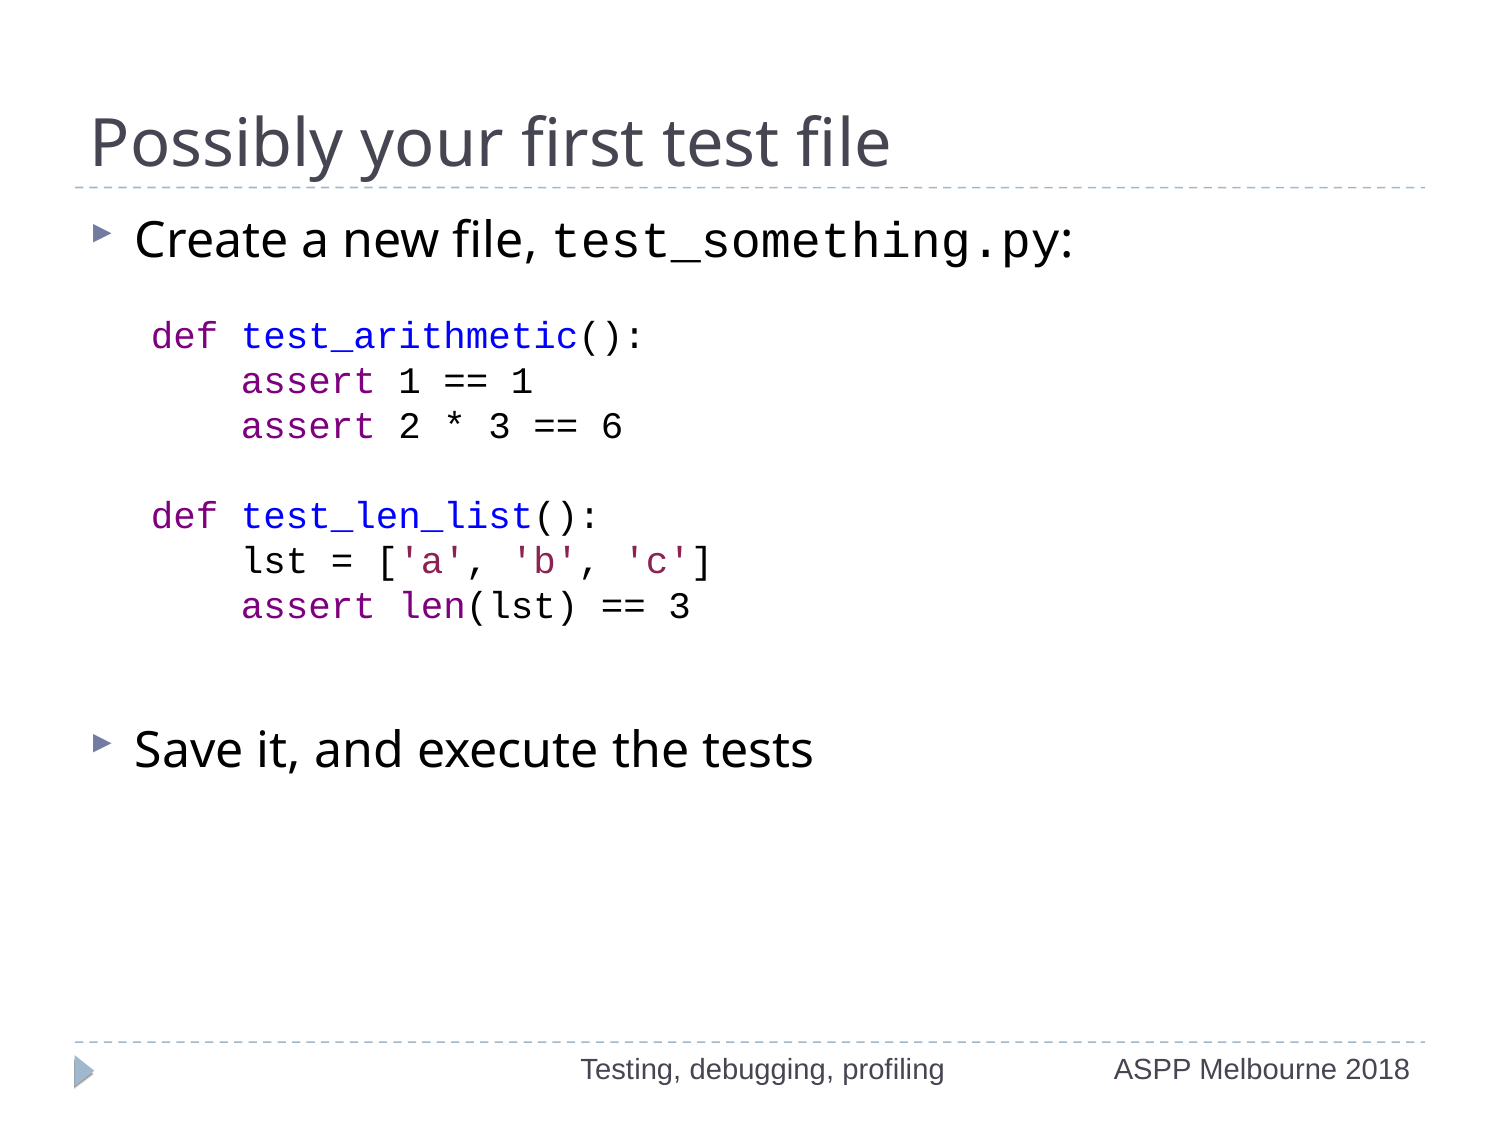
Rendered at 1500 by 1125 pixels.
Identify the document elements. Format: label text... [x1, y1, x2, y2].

footer Testing, debugging, profiling [475, 1042, 1051, 1103]
title Possibly your first test file [75, 24, 1425, 188]
text_box def test_arithmetic(): assert 1 == 1 assert 2 * 3 == 6 def test_len_list(): lst = ['a', 'b', 'c'] assert len(lst) == 3 [135, 303, 1367, 893]
slide_number ASPP Melbourne 2018 [1051, 1042, 1426, 1103]
list Create a new file, test_something.py: Save it, and execute the tests [75, 200, 1425, 1010]
